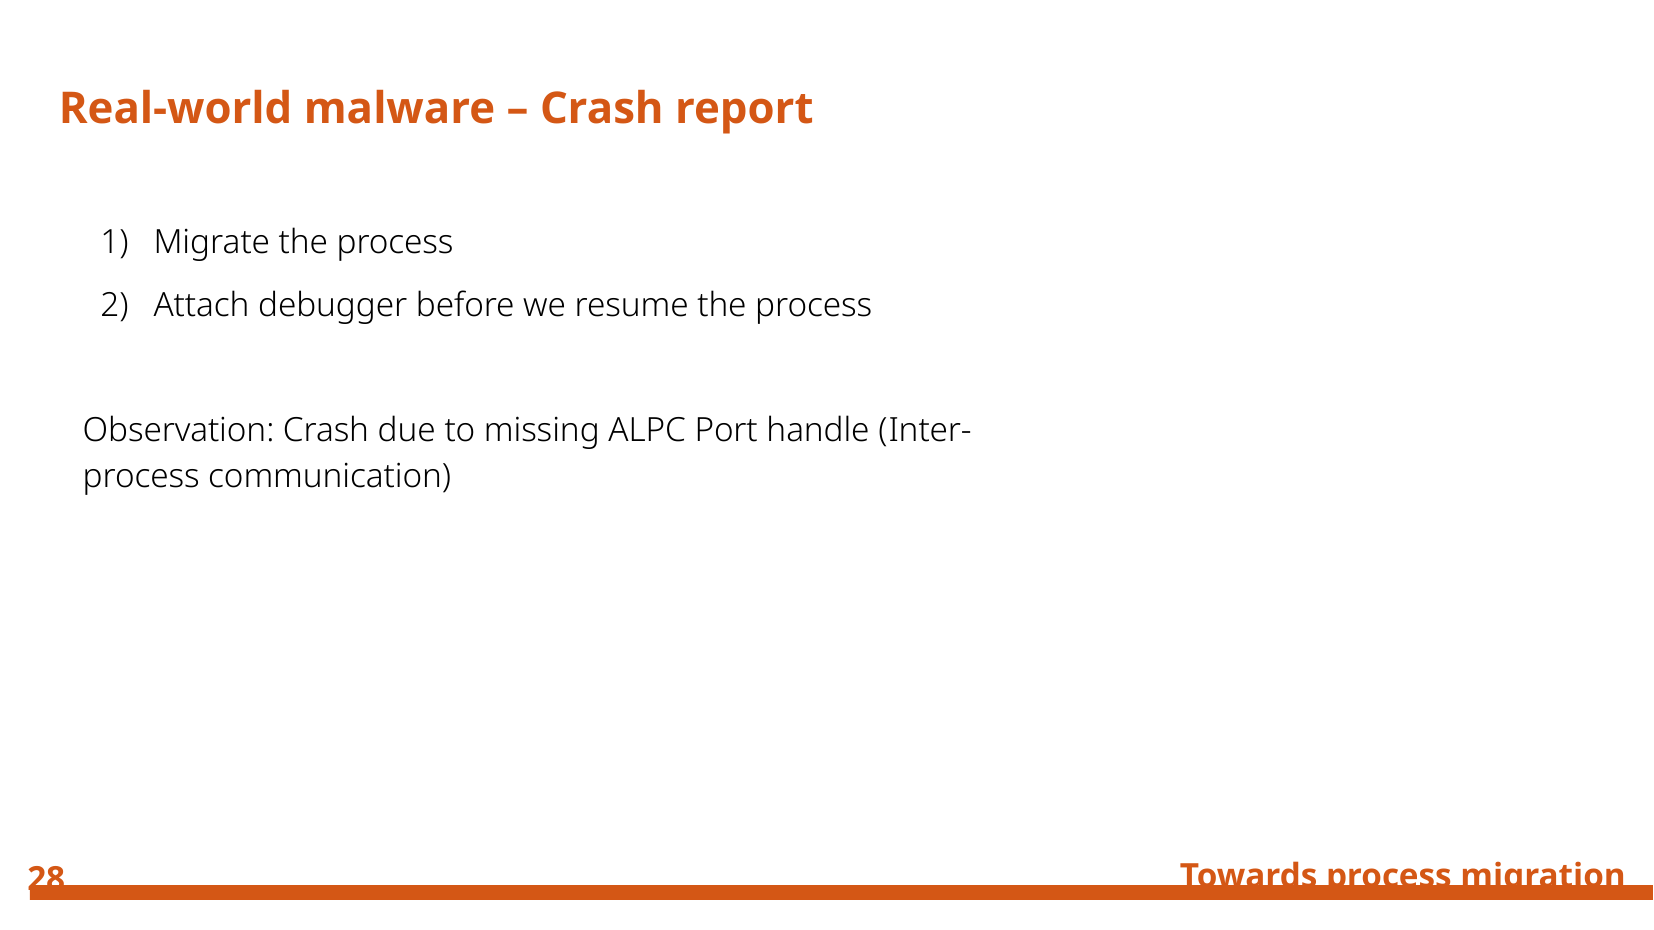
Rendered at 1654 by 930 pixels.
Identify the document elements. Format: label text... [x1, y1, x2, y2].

title Real-world malware – Crash report [58, 60, 1547, 137]
list Migrate the process Attach debugger before we resume the process Observation: Crash due to missing ALPC Port handle (Inter-process communication) [82, 217, 1081, 757]
